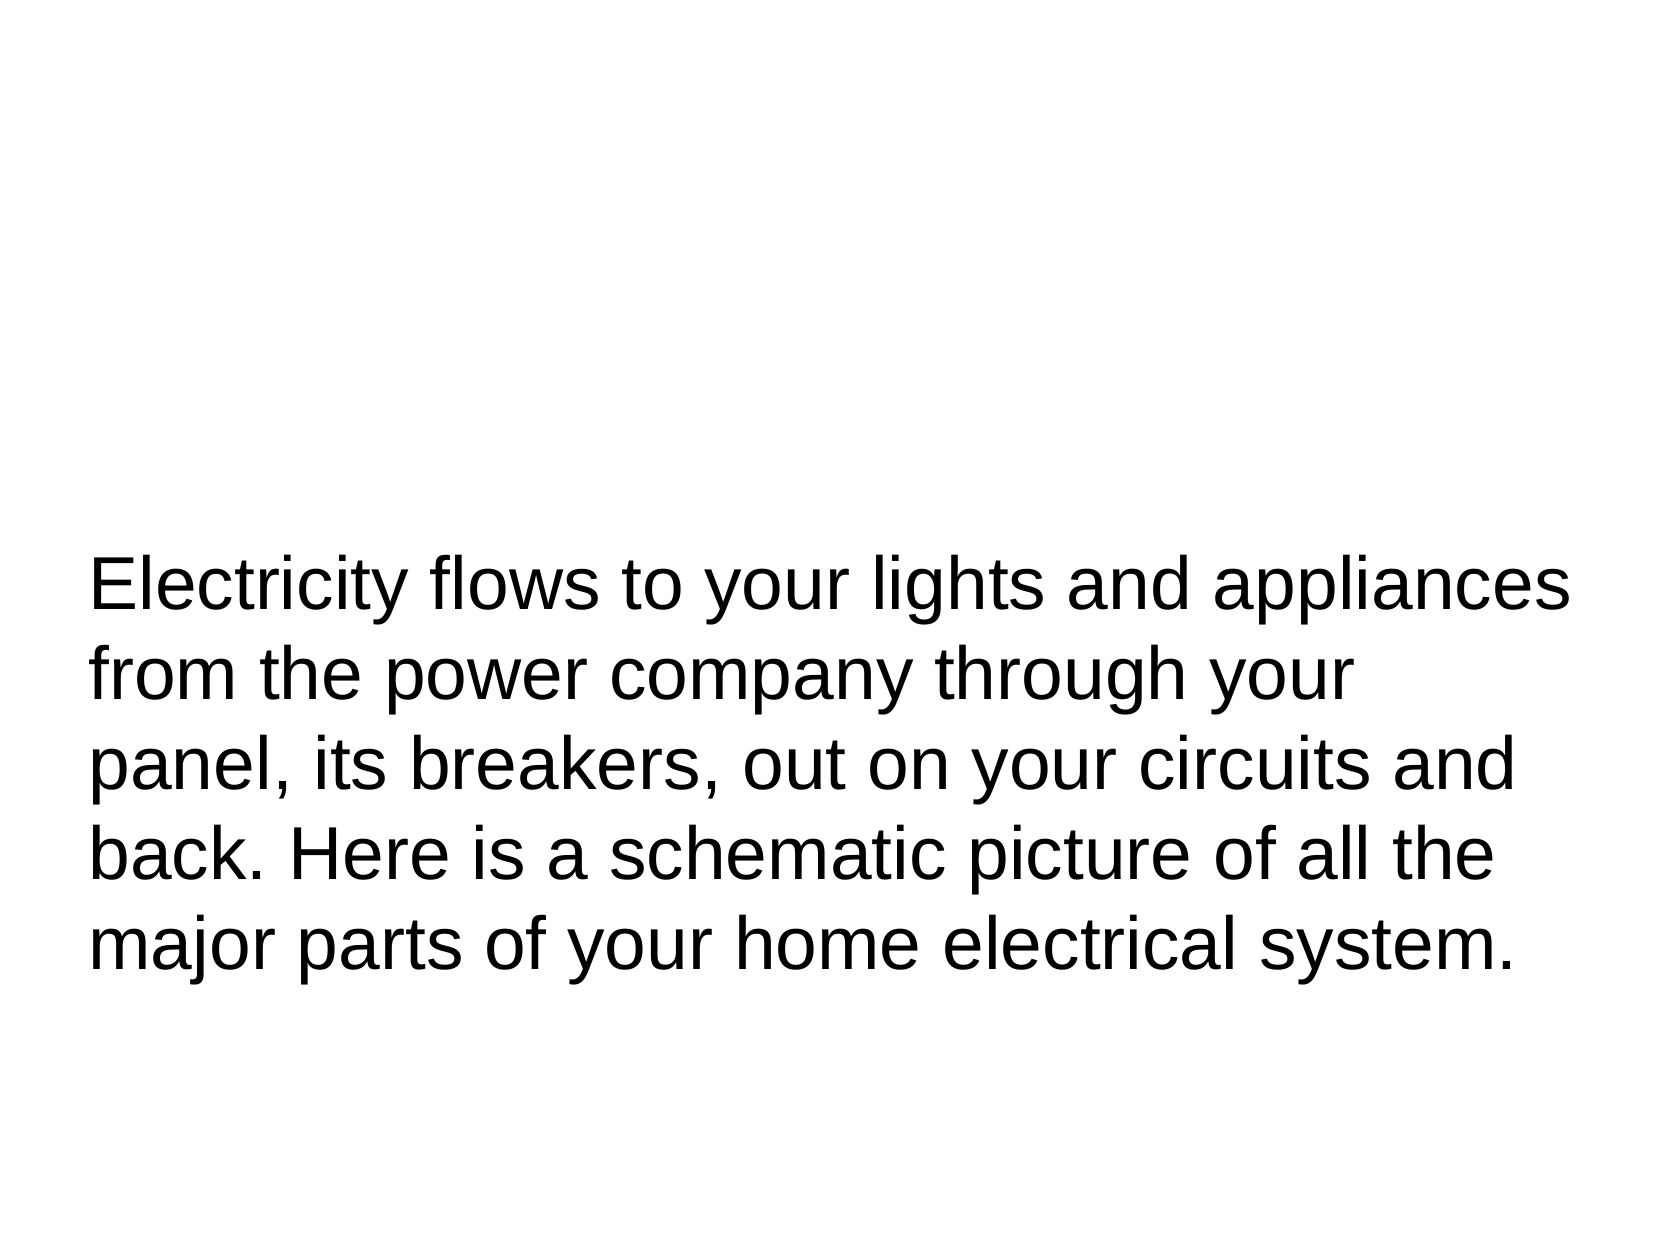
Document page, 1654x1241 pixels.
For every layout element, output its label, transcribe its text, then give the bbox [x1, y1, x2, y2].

list Electricity flows to your lights and appliances from the power company through your panel, its breakers, out on your circuits and back. Here is a schematic picture of all the major parts of your home electrical system. [88, 295, 1577, 1015]
